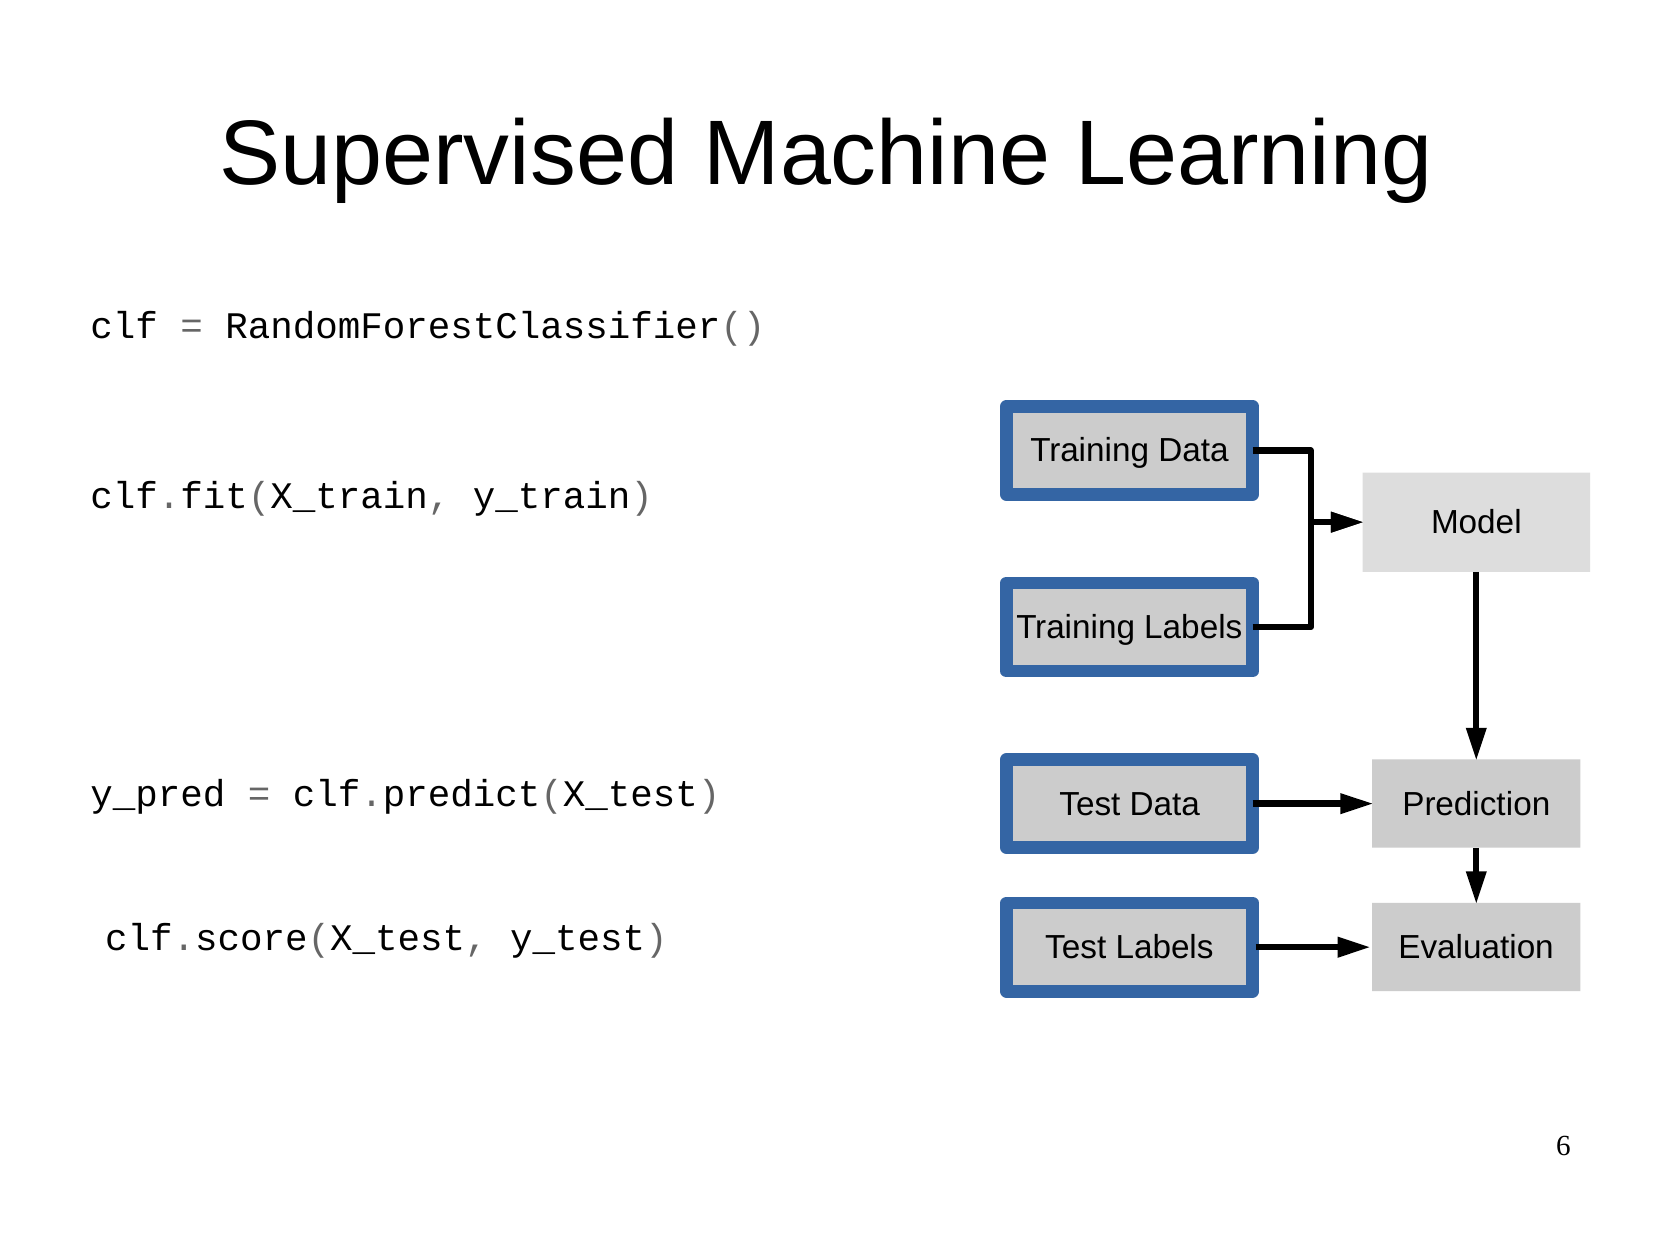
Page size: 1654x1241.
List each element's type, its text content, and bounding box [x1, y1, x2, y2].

text_box Test Data [1006, 759, 1253, 848]
text_box clf = RandomForestClassifier() clf.fit(X_train, y_train) y_pred = clf.predict(X_test) [90, 307, 976, 821]
text_box Training Labels [1006, 582, 1253, 672]
text_box Model [1362, 472, 1591, 572]
text_box Test Labels [1006, 902, 1253, 992]
title Supervised Machine Learning [82, 49, 1571, 257]
text_box Evaluation [1372, 902, 1581, 992]
text_box Prediction [1372, 759, 1581, 848]
text_box clf.score(X_test, y_test) [105, 918, 1516, 1069]
text_box Training Data [1006, 406, 1253, 495]
